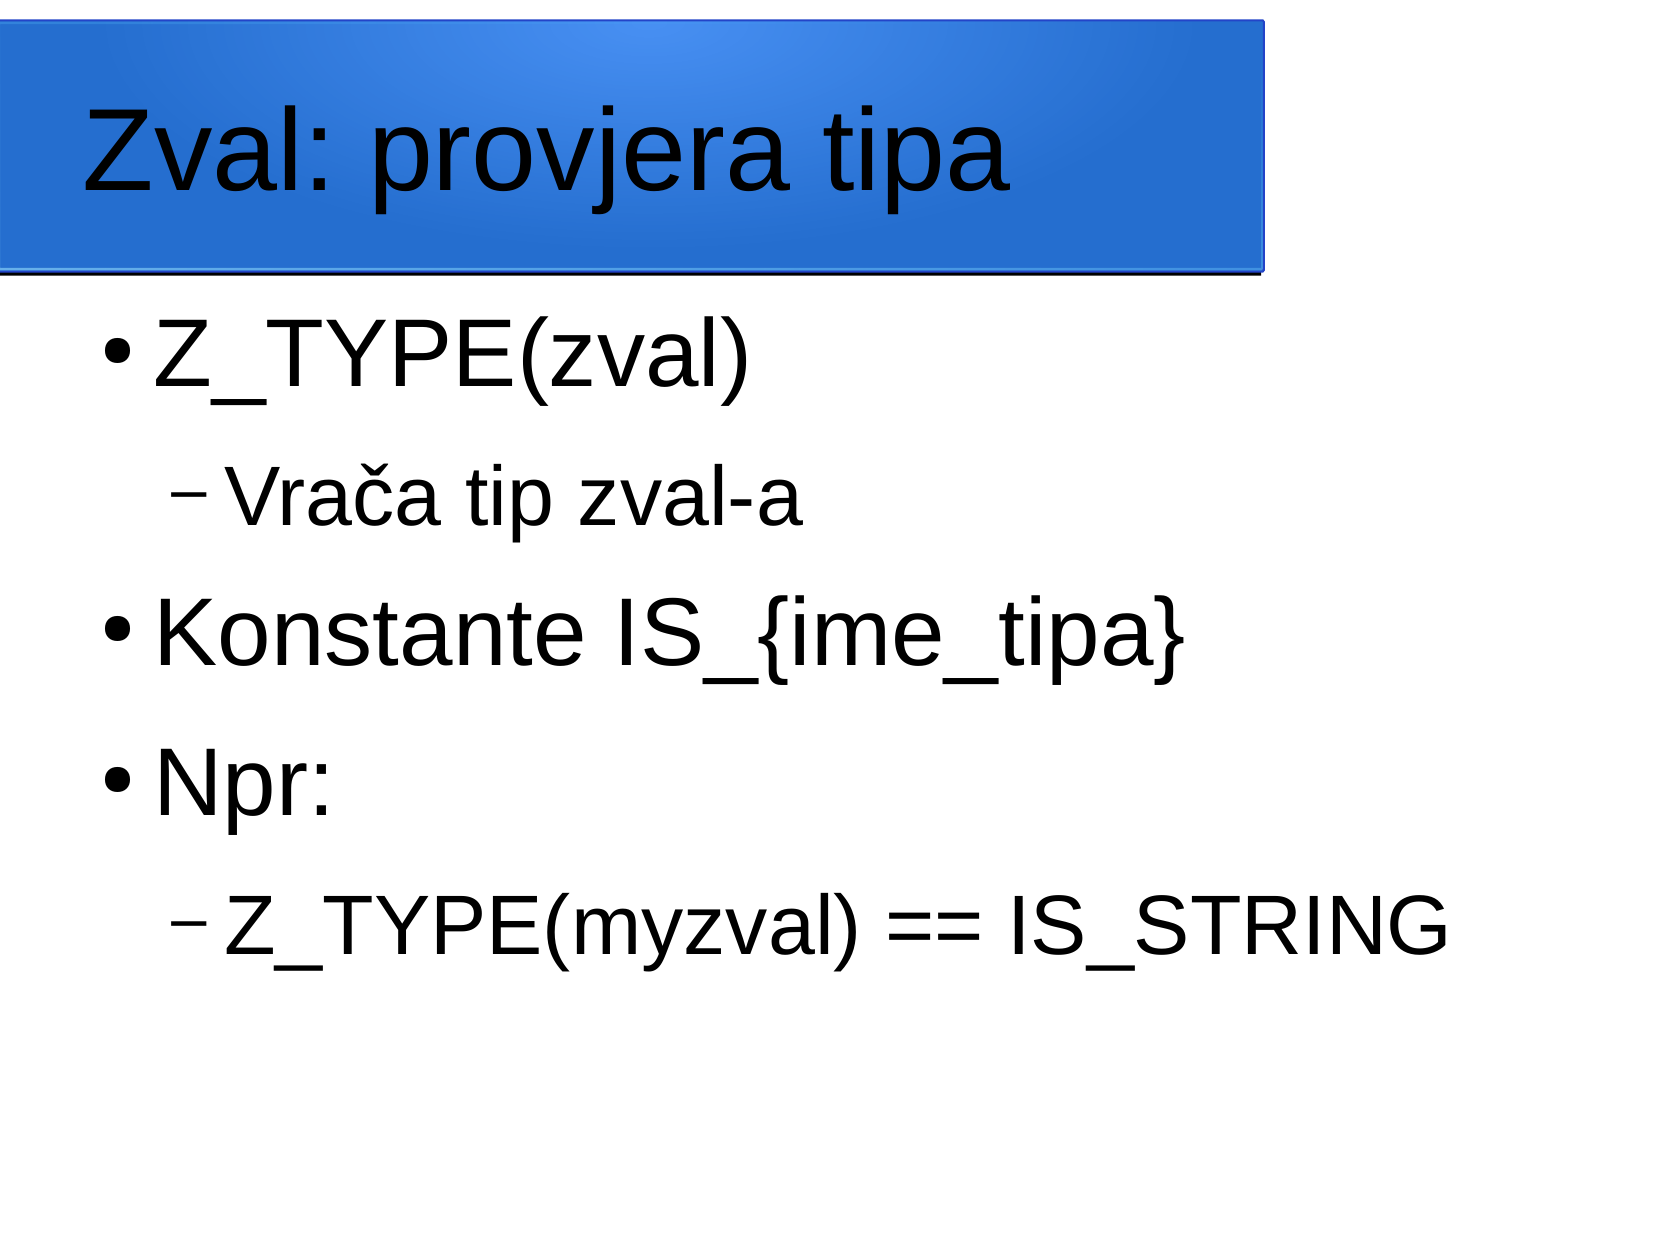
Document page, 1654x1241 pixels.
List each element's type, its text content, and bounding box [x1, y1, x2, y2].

title Zval: provjera tipa [82, 47, 1235, 252]
list Z_TYPE(zval) Vrača tip zval-a Konstante IS_{ime_tipa} Npr: Z_TYPE(myzval) == IS_STRING [82, 299, 1571, 1019]
